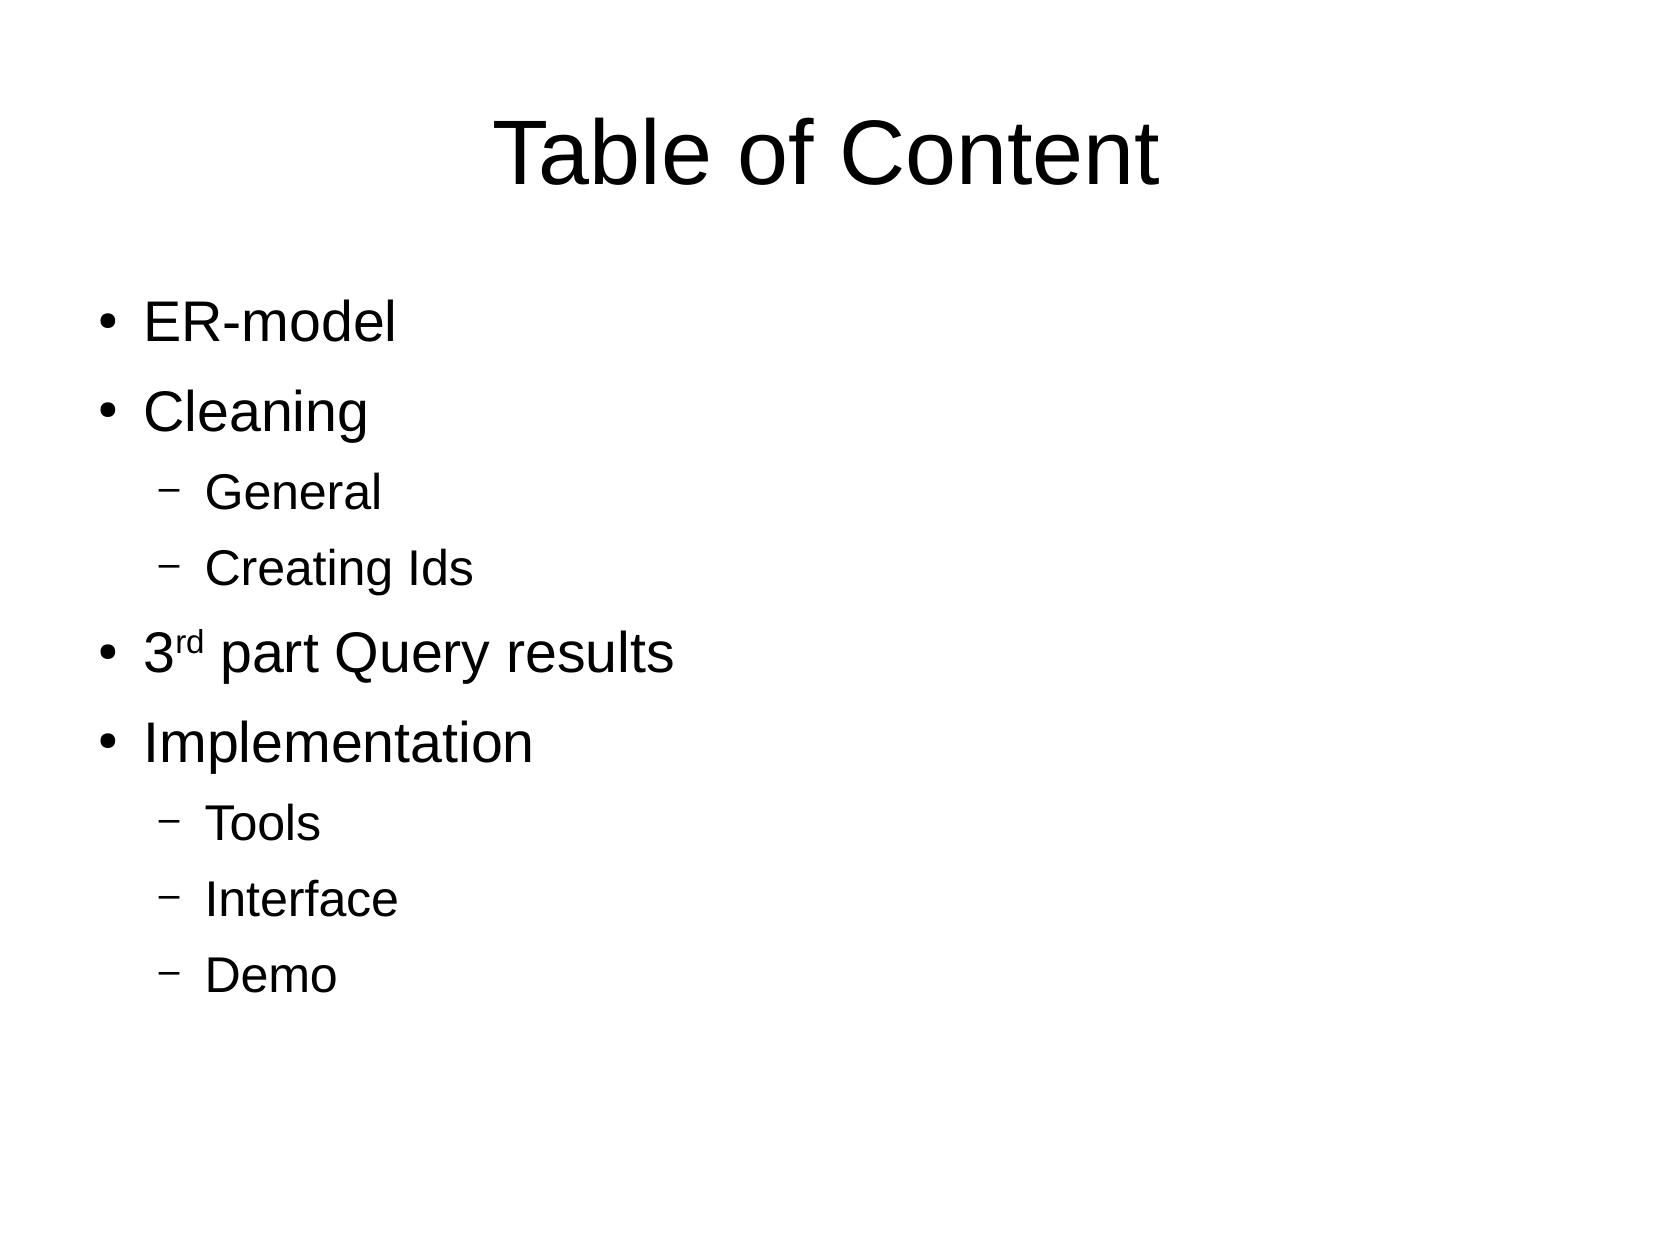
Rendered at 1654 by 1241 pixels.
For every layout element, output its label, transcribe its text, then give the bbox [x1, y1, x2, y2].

list ER-model Cleaning General Creating Ids 3rd part Query results Implementation Tools Interface Demo [82, 290, 1571, 1010]
title Table of Content [82, 49, 1571, 257]
